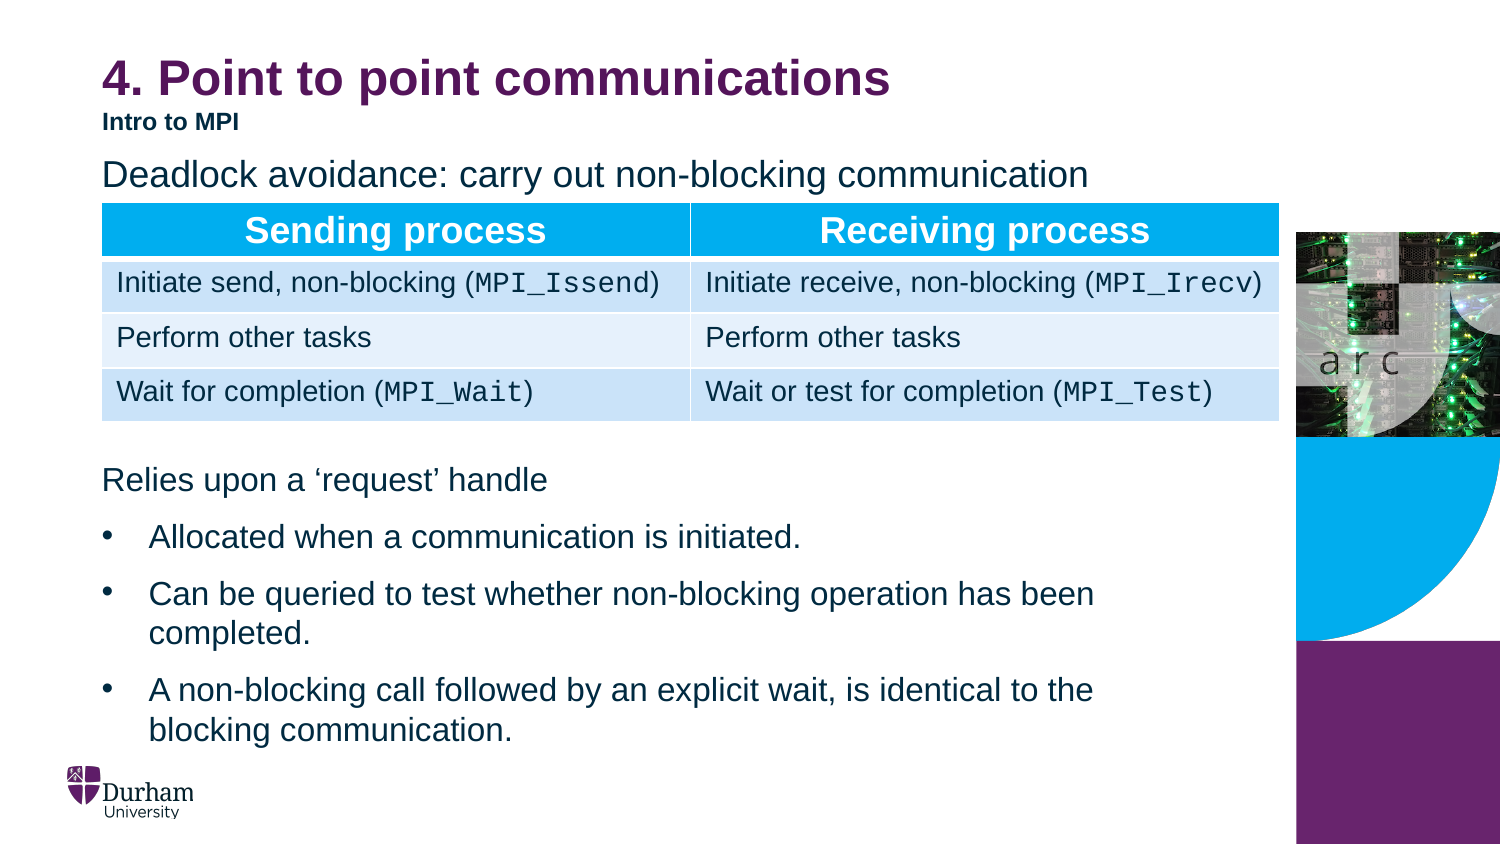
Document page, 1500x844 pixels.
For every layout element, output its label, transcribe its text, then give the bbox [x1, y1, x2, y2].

list Deadlock avoidance: carry out non-blocking communication Relies upon a ‘request’ handle Allocated when a communication is initiated. Can be queried to test whether non-blocking operation has been completed. A non-blocking call followed by an explicit wait, is identical to the blocking communication. [101, 423, 1215, 736]
table_cell Perform other tasks [102, 314, 690, 367]
table_cell Initiate receive, non-blocking (MPI_Irecv) [691, 262, 1279, 312]
picture [1332, 467, 1500, 640]
picture [67, 766, 193, 819]
text_box [1296, 640, 1500, 844]
table_cell Wait or test for completion (MPI_Test) [691, 369, 1279, 421]
table_header Receiving process [691, 203, 1279, 256]
table_cell Wait for completion (MPI_Wait) [102, 369, 690, 421]
title 4. Point to point communications Intro to MPI [101, 45, 1399, 187]
table_cell Perform other tasks [691, 314, 1279, 367]
table_cell Initiate send, non-blocking (MPI_Issend) [102, 262, 690, 312]
list Deadlock avoidance: carry out non-blocking communication Relies upon a ‘request’ handle Allocated when a communication is initiated. Can be queried to test whether non-blocking operation has been completed. A non-blocking call followed by an explicit wait, is identical to the blocking communication. [101, 150, 1215, 201]
picture [1296, 232, 1500, 436]
table_header Sending process [102, 203, 690, 256]
